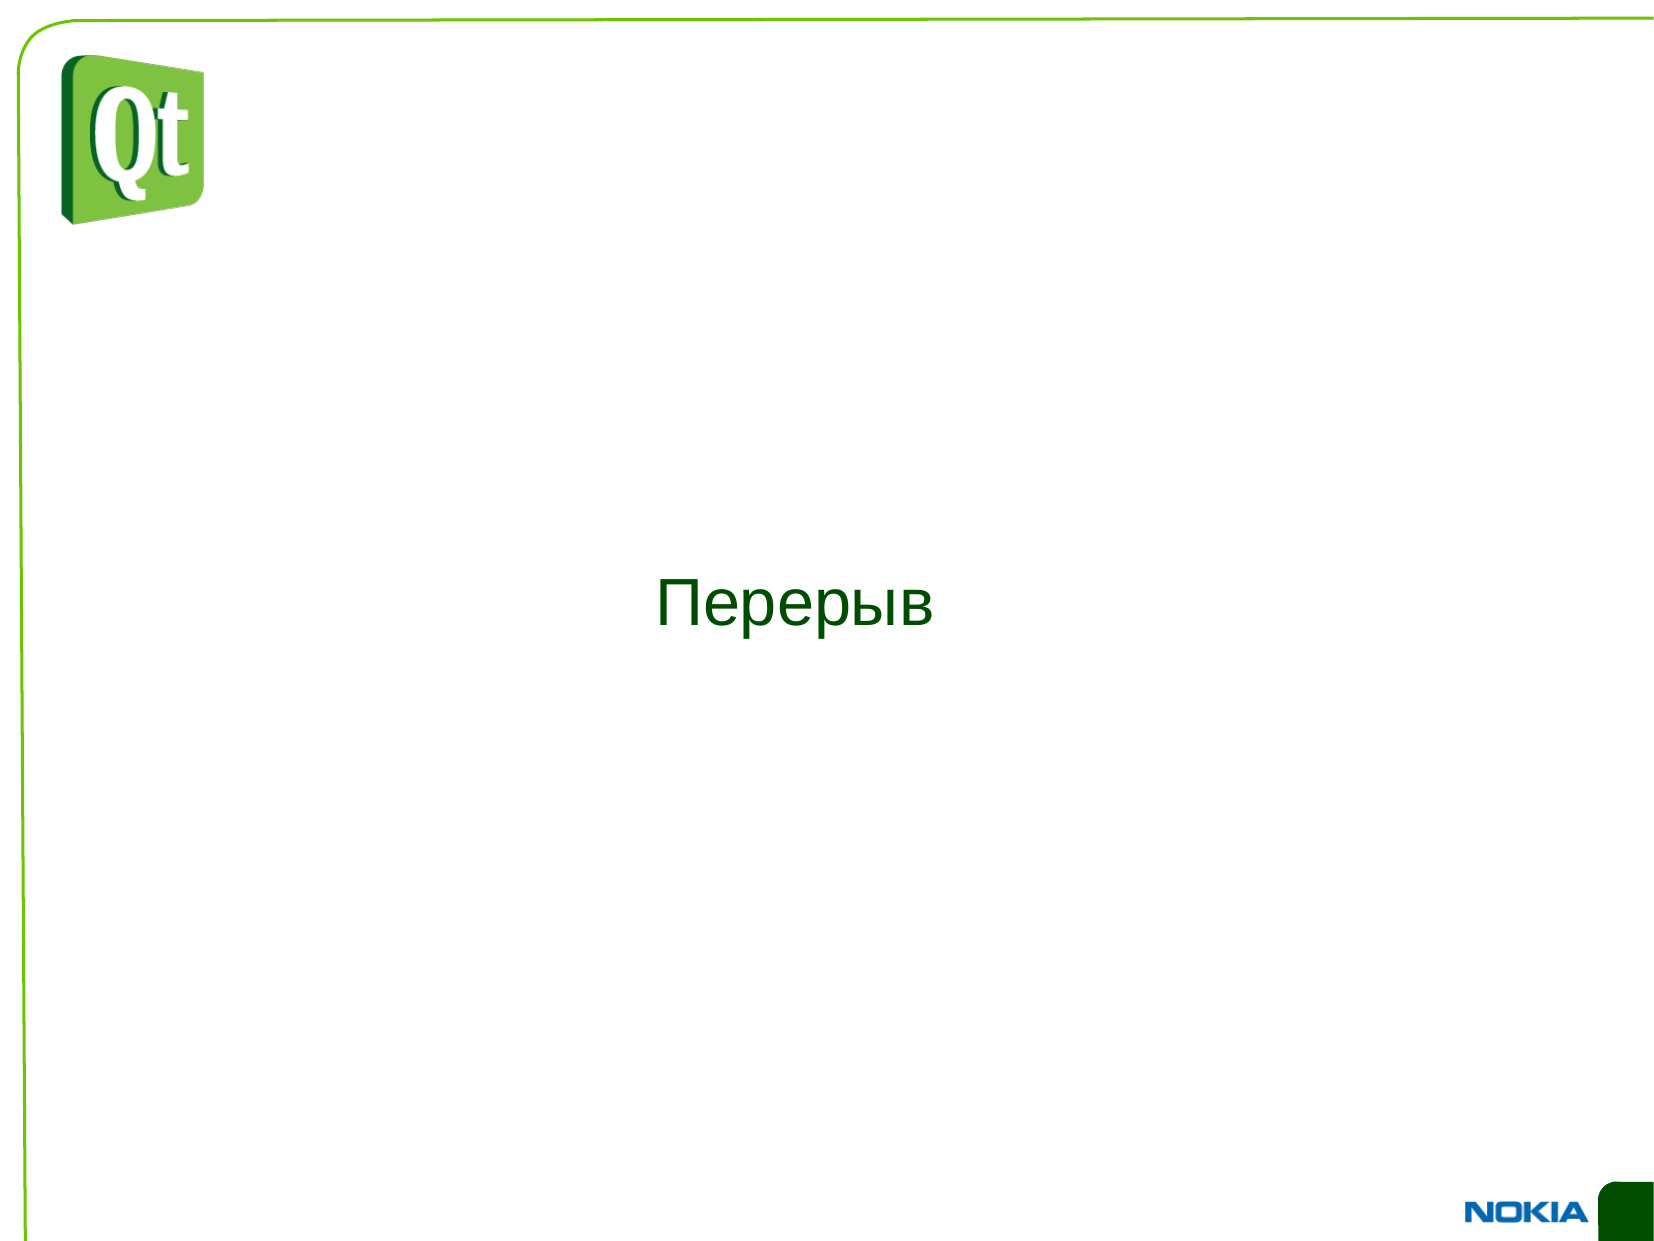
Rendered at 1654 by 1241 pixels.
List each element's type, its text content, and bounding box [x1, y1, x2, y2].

picture [1465, 1201, 1589, 1223]
subtitle Перерыв [257, 56, 1333, 1148]
picture [61, 55, 204, 225]
